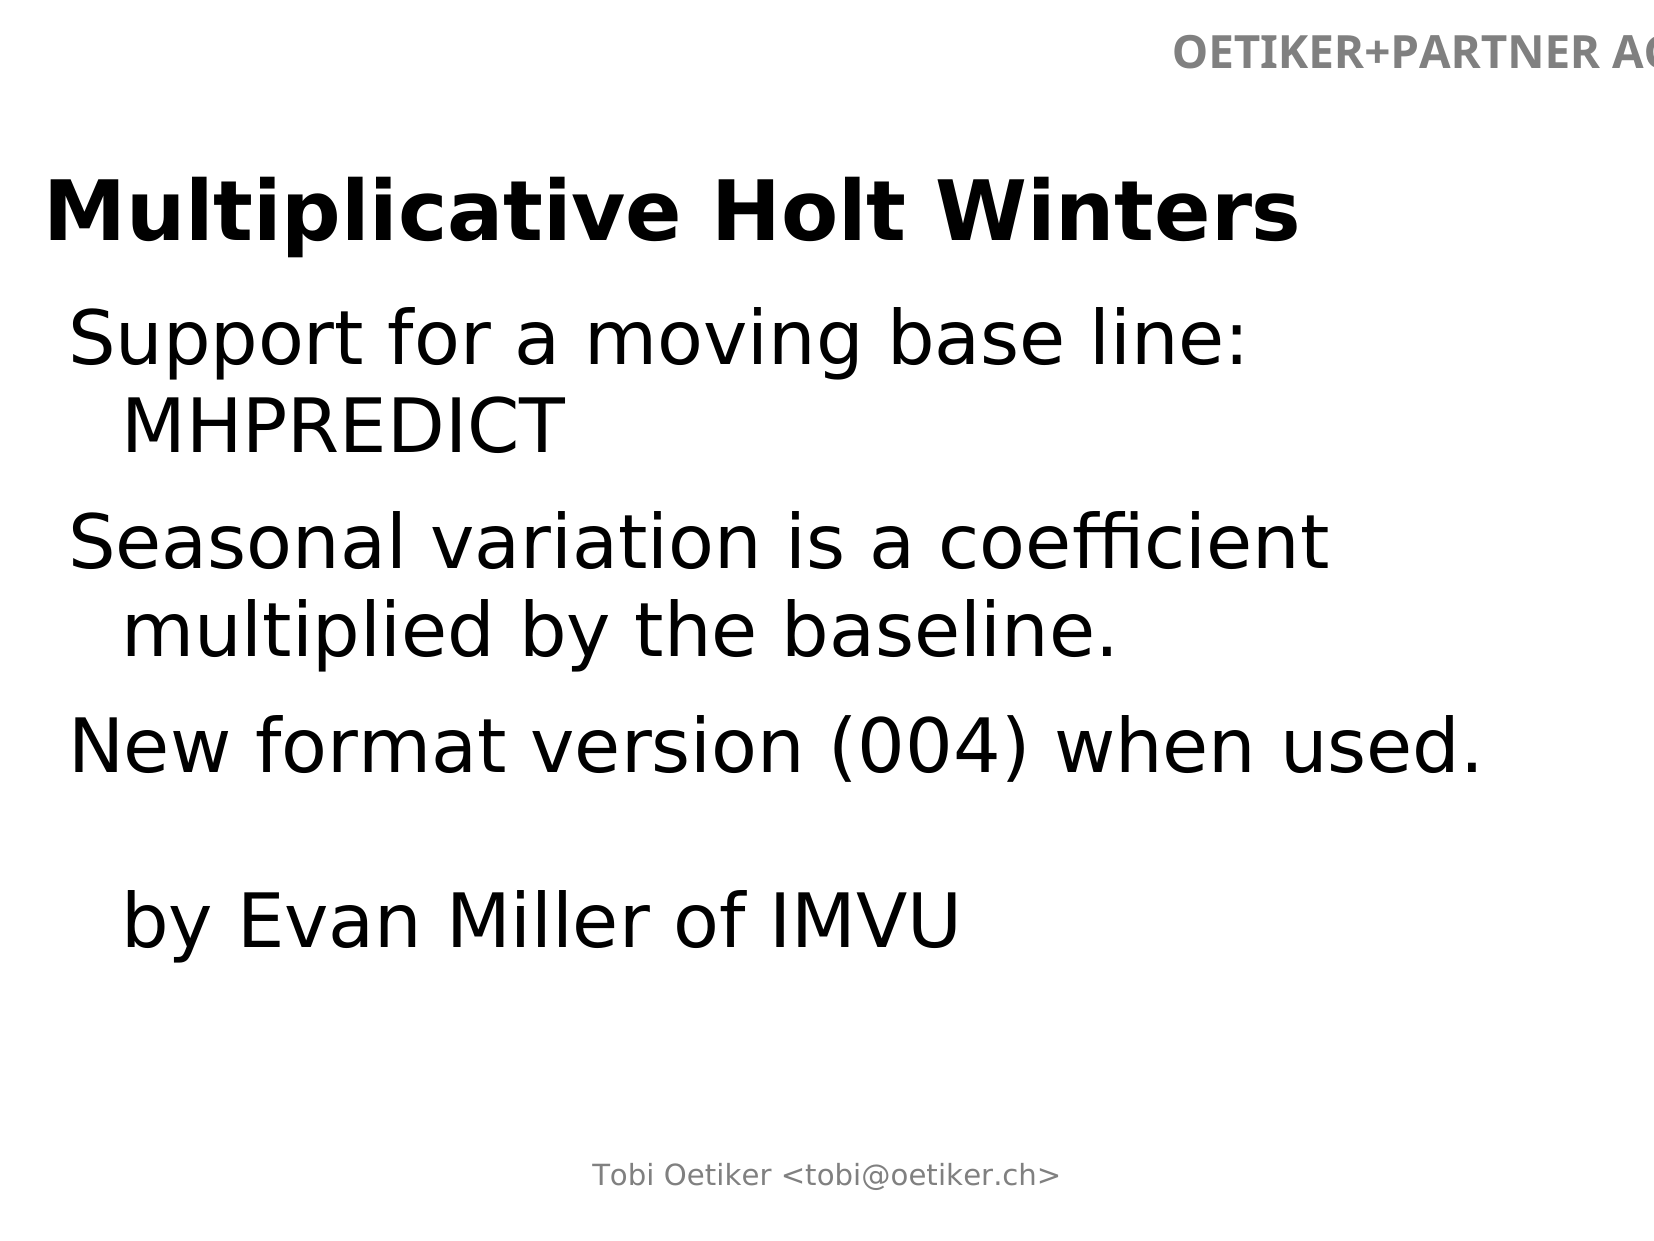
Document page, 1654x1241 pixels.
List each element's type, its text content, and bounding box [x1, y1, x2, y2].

title Multiplicative Holt Winters [43, 144, 1581, 280]
list Support for a moving base line: MHPREDICT Seasonal variation is a coefficient multiplied by the baseline. New format version (004) when used. by Evan Miller of IMVU [50, 295, 1571, 1099]
